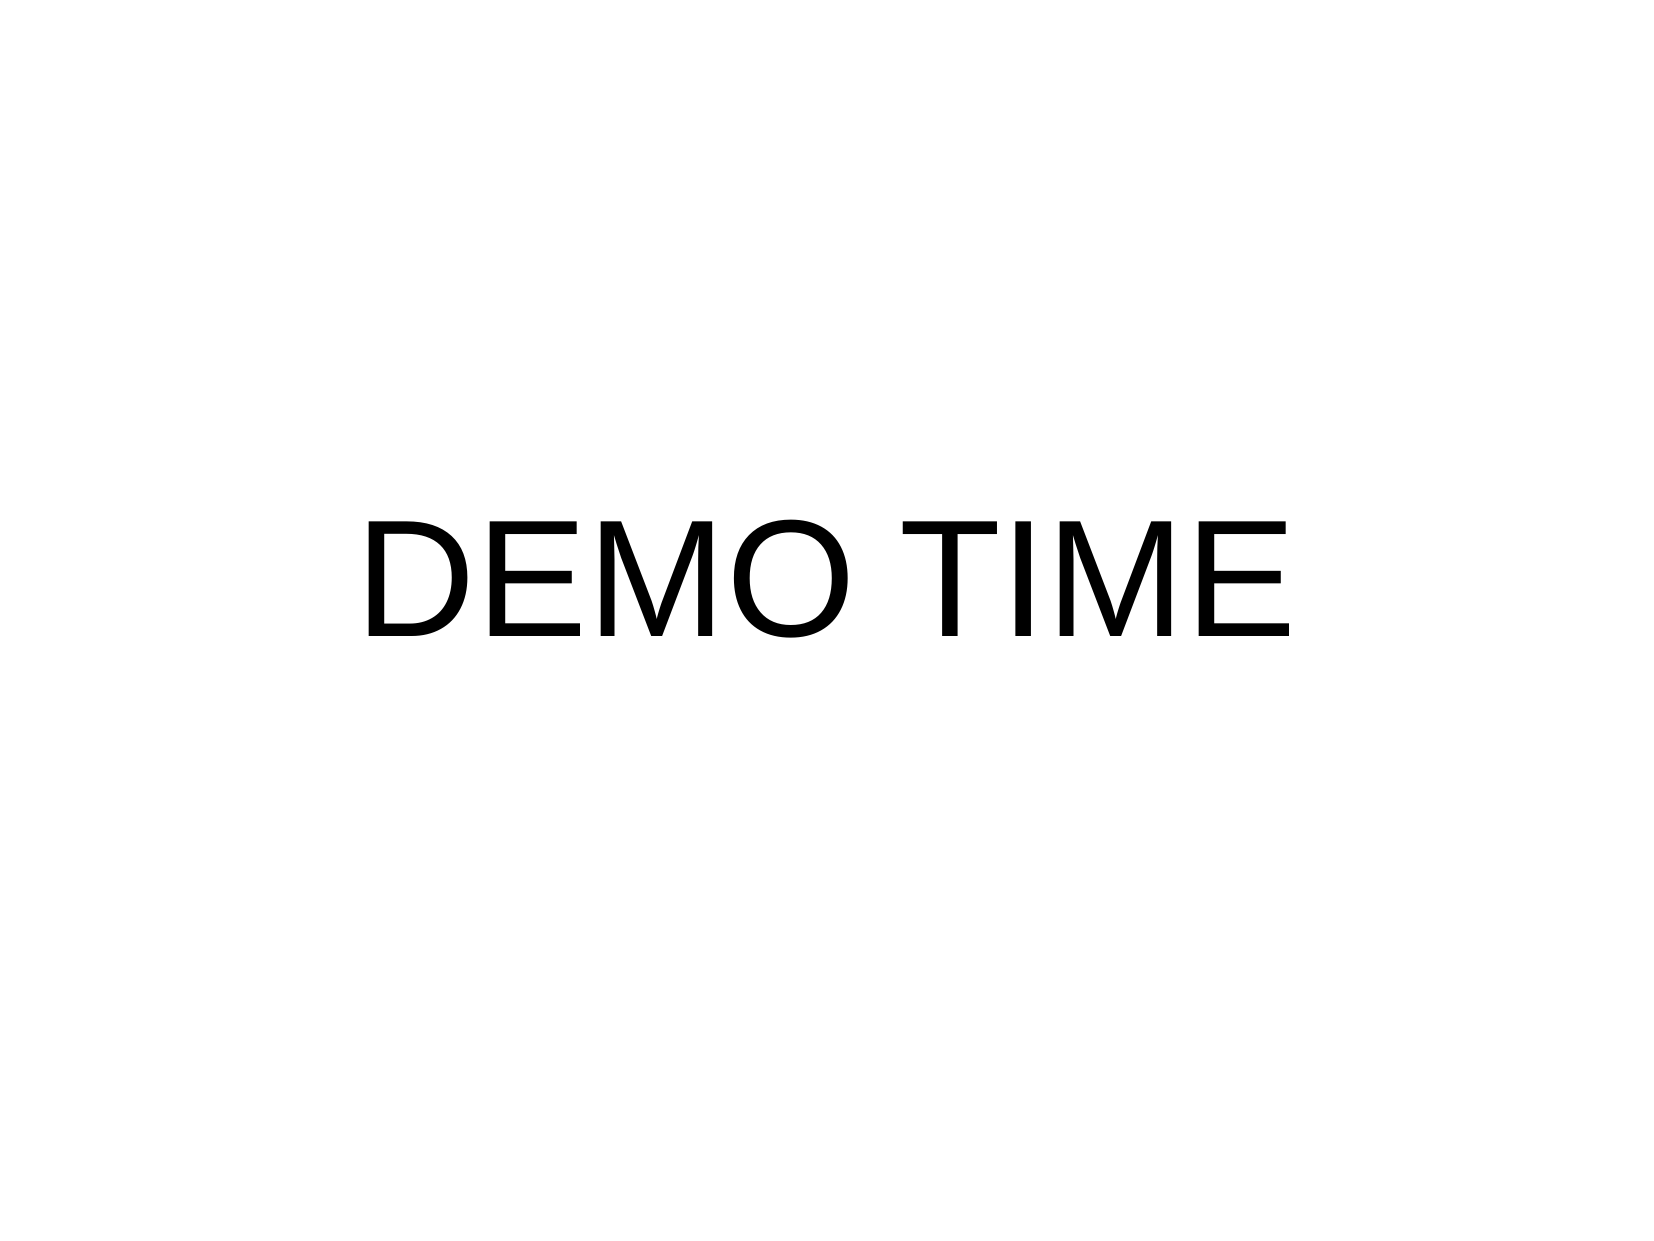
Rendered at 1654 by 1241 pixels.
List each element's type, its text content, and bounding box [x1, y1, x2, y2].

subtitle DEMO TIME [82, 49, 1571, 1109]
